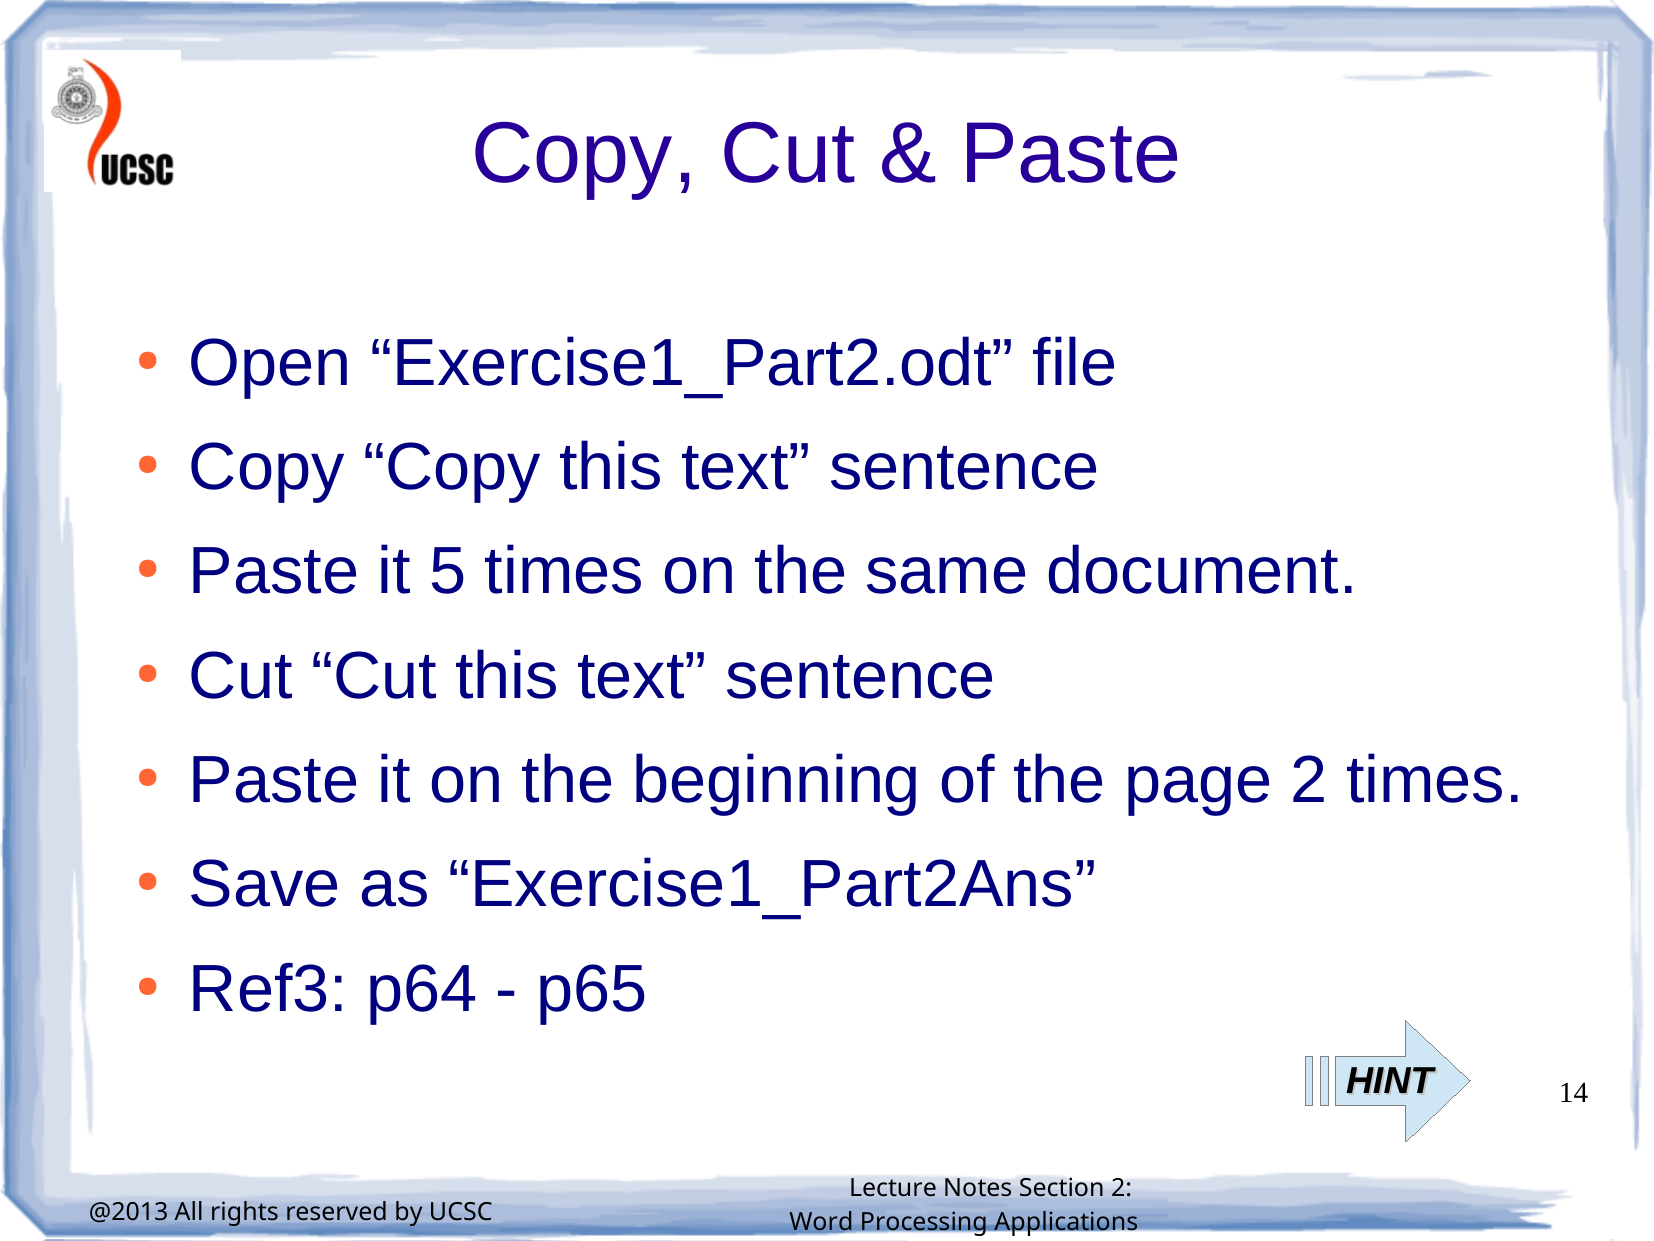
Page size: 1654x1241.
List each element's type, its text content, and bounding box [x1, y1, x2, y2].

picture [0, 0, 1654, 1241]
text_box HINT [1305, 1056, 1313, 1106]
text_box HINT [1320, 1056, 1329, 1106]
title Copy, Cut & Paste [82, 49, 1571, 257]
text_box HINT [1335, 1020, 1471, 1142]
list Open “Exercise1_Part2.odt” file Copy “Copy this text” sentence Paste it 5 times on the same document. Cut “Cut this text” sentence Paste it on the beginning of the page 2 times. Save as “Exercise1_Part2Ans” Ref3: p64 - p65 [118, 324, 1571, 1026]
